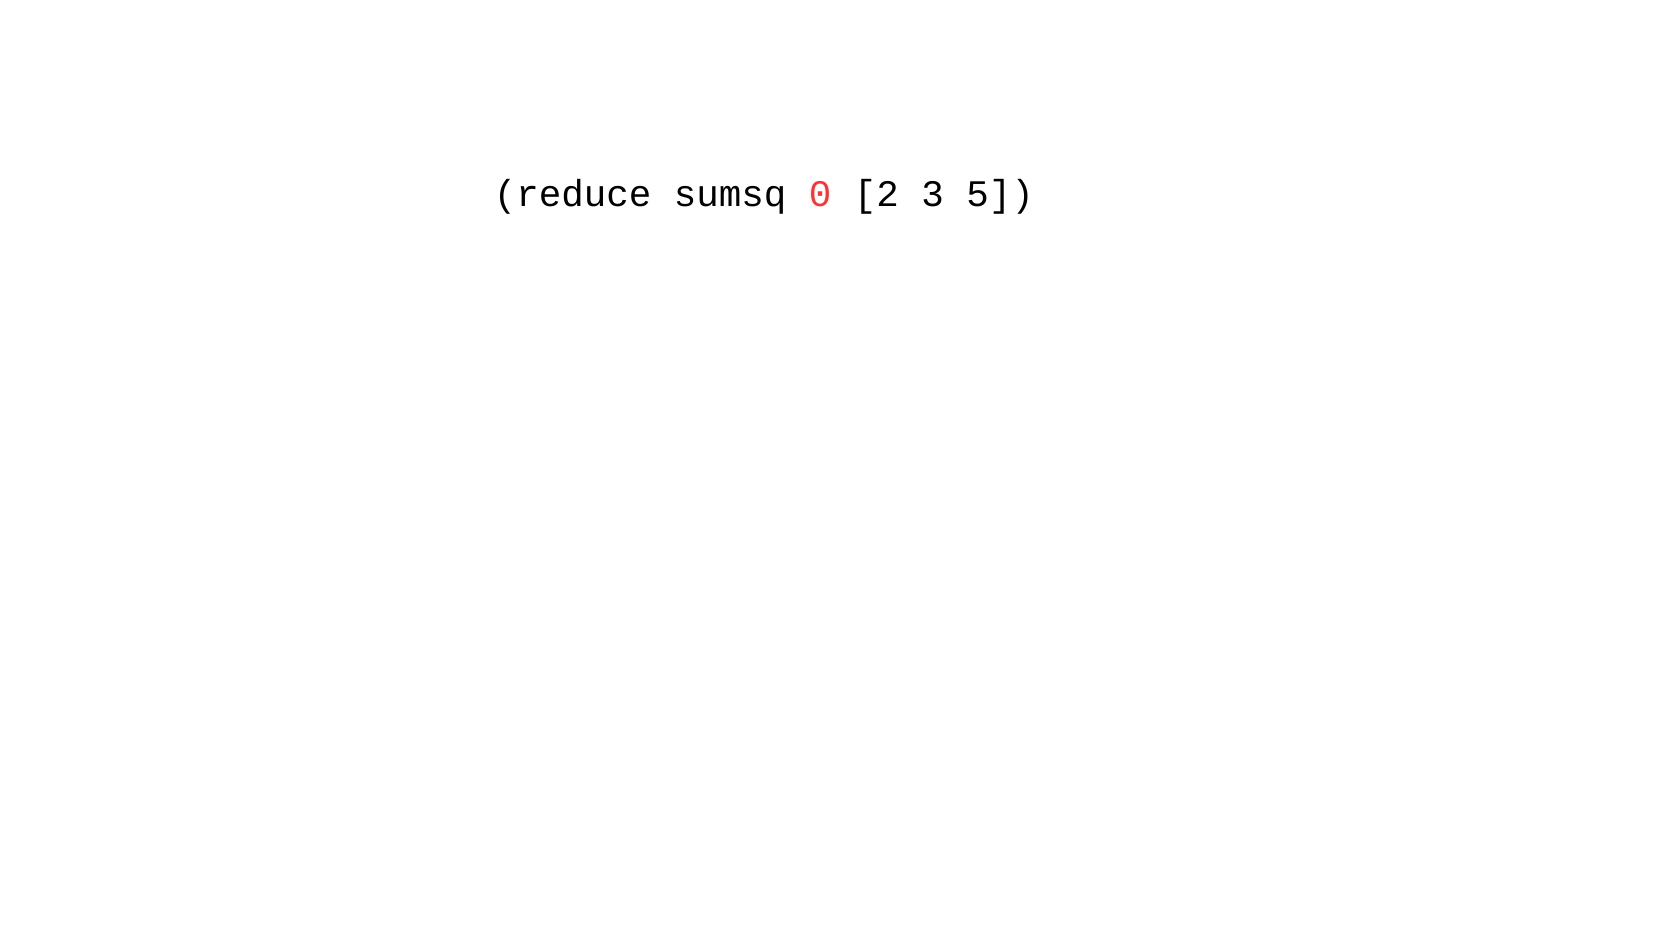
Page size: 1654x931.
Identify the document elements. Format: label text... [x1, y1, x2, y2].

text_box (reduce sumsq 0 [2 3 5]) [478, 40, 1175, 226]
